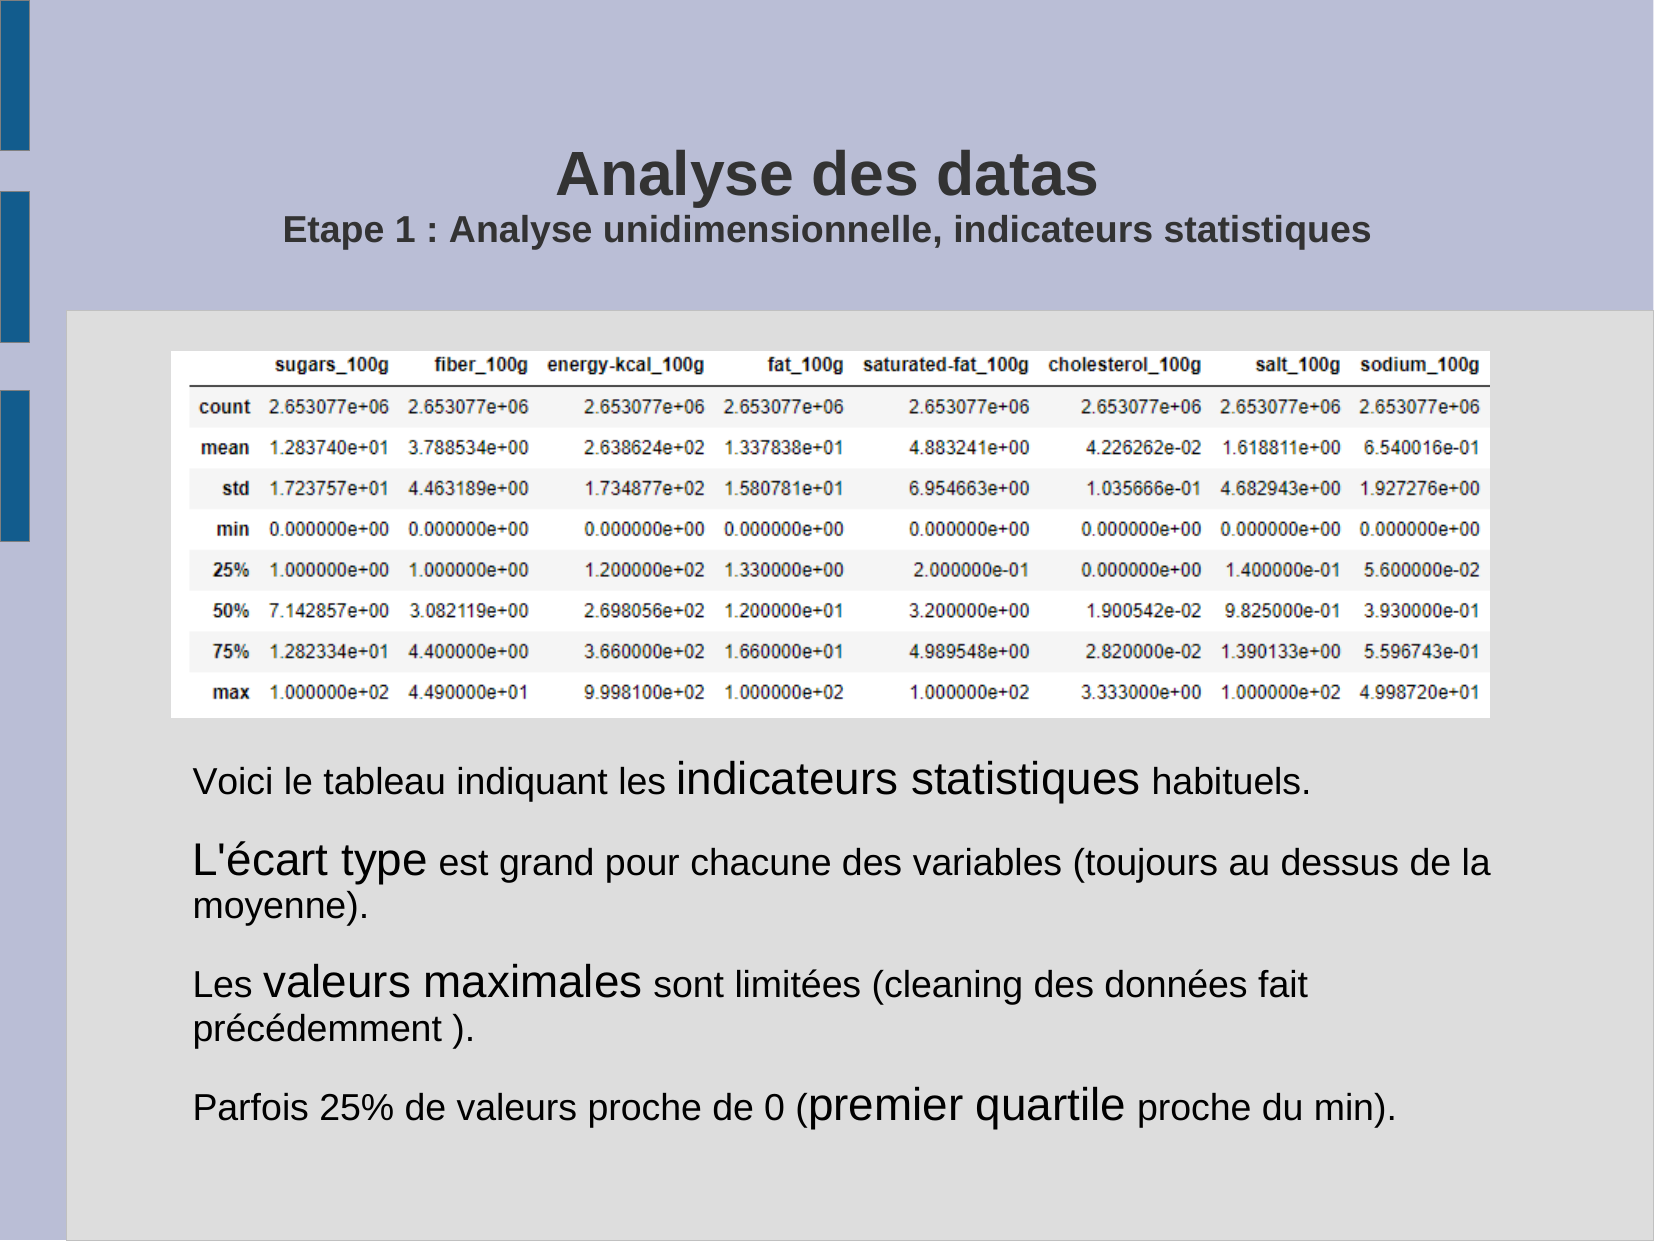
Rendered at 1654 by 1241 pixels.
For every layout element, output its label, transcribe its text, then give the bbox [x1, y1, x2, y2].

title Analyse des datas Etape 1 : Analyse unidimensionnelle, indicateurs statistiques [121, 91, 1534, 299]
picture [171, 351, 1490, 718]
list Voici le tableau indiquant les indicateurs statistiques habituels. L'écart type est grand pour chacune des variables (toujours au dessus de la moyenne). Les valeurs maximales sont limitées (cleaning des données fait précédemment ). Parfois 25% de valeurs proche de 0 (premier quartile proche du min). [121, 752, 1534, 1181]
